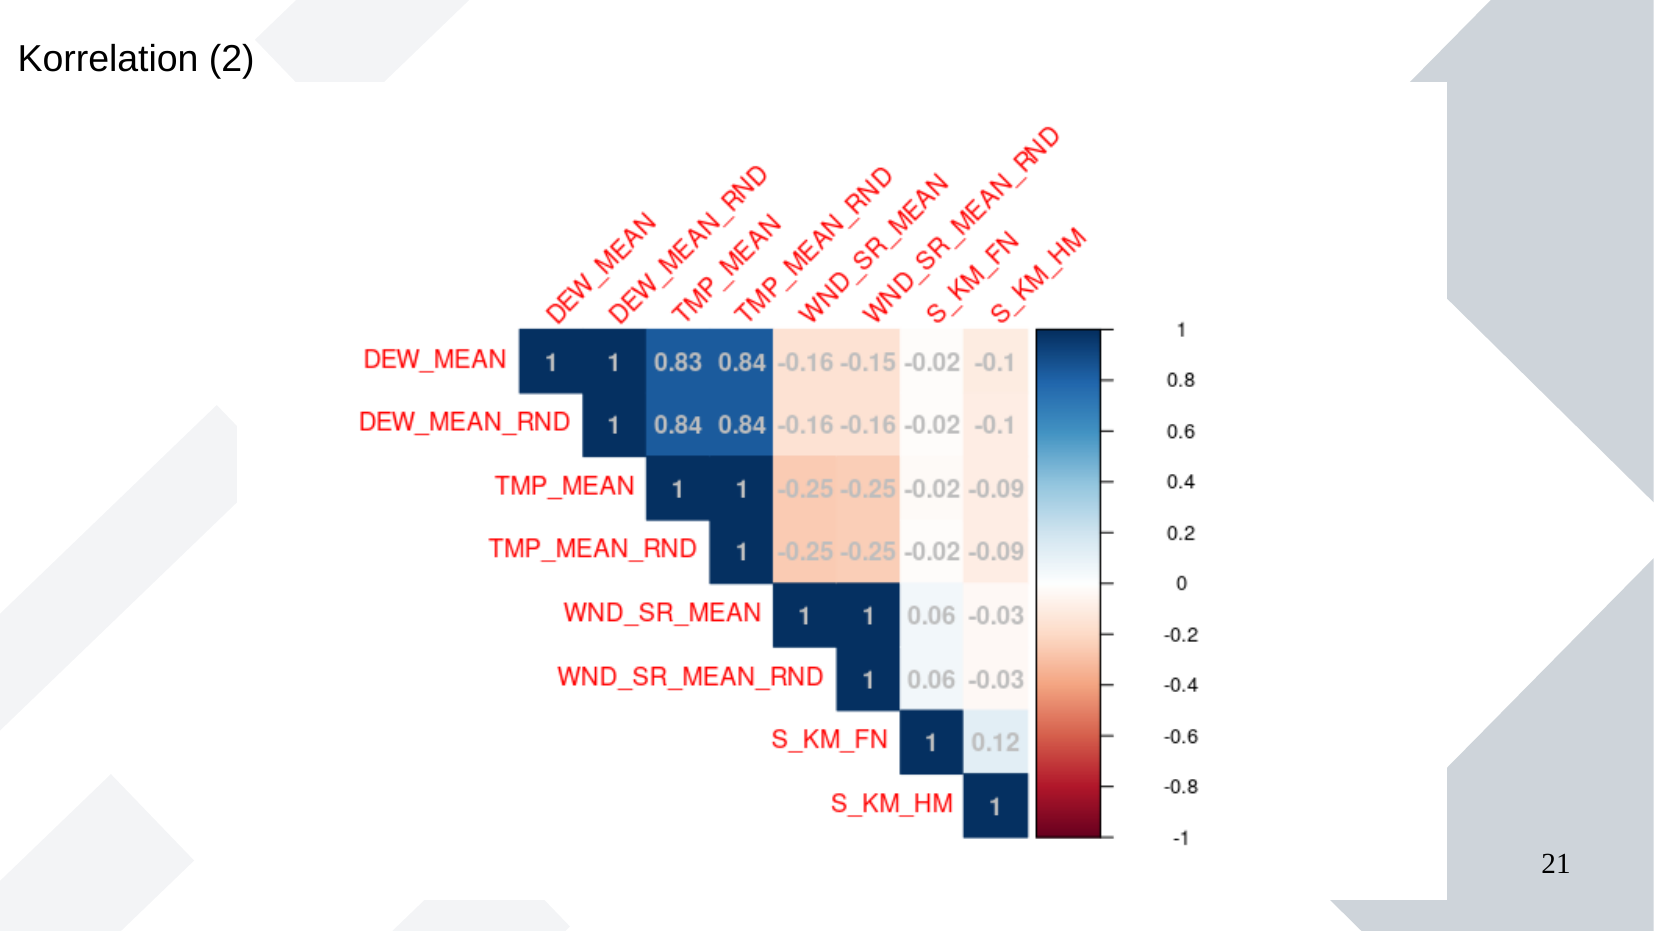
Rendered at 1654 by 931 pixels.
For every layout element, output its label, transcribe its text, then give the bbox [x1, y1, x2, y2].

title Korrelation (2) [17, 27, 1506, 89]
picture [237, 82, 1447, 900]
